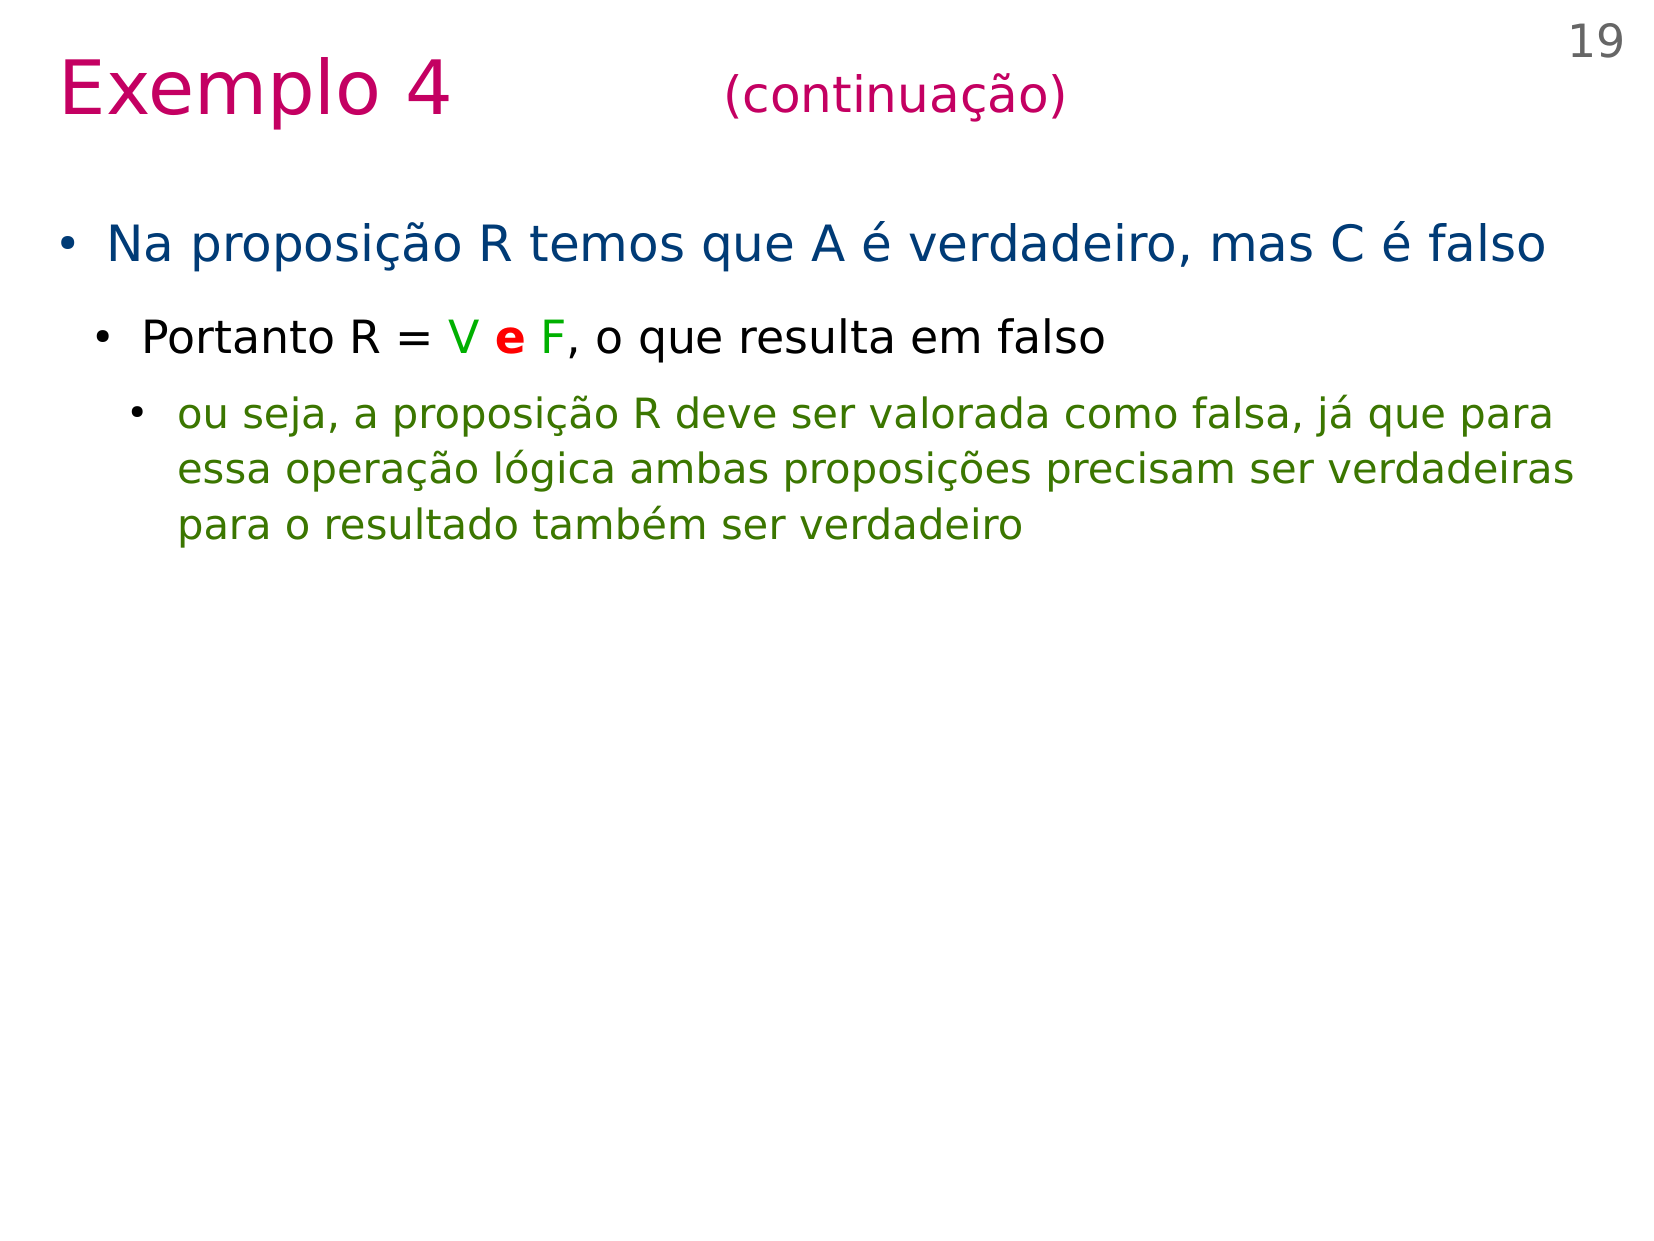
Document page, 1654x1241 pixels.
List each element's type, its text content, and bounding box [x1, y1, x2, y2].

text_box (continuação) [708, 59, 1084, 133]
list Na proposição R temos que A é verdadeiro, mas C é falso Portanto R = V e F, o que resulta em falso ou seja, a proposição R deve ser valorada como falsa, já que para essa operação lógica ambas proposições precisam ser verdadeiras para o resultado também ser verdadeiro [59, 206, 1625, 1211]
title Exemplo 4 [59, 29, 1625, 148]
